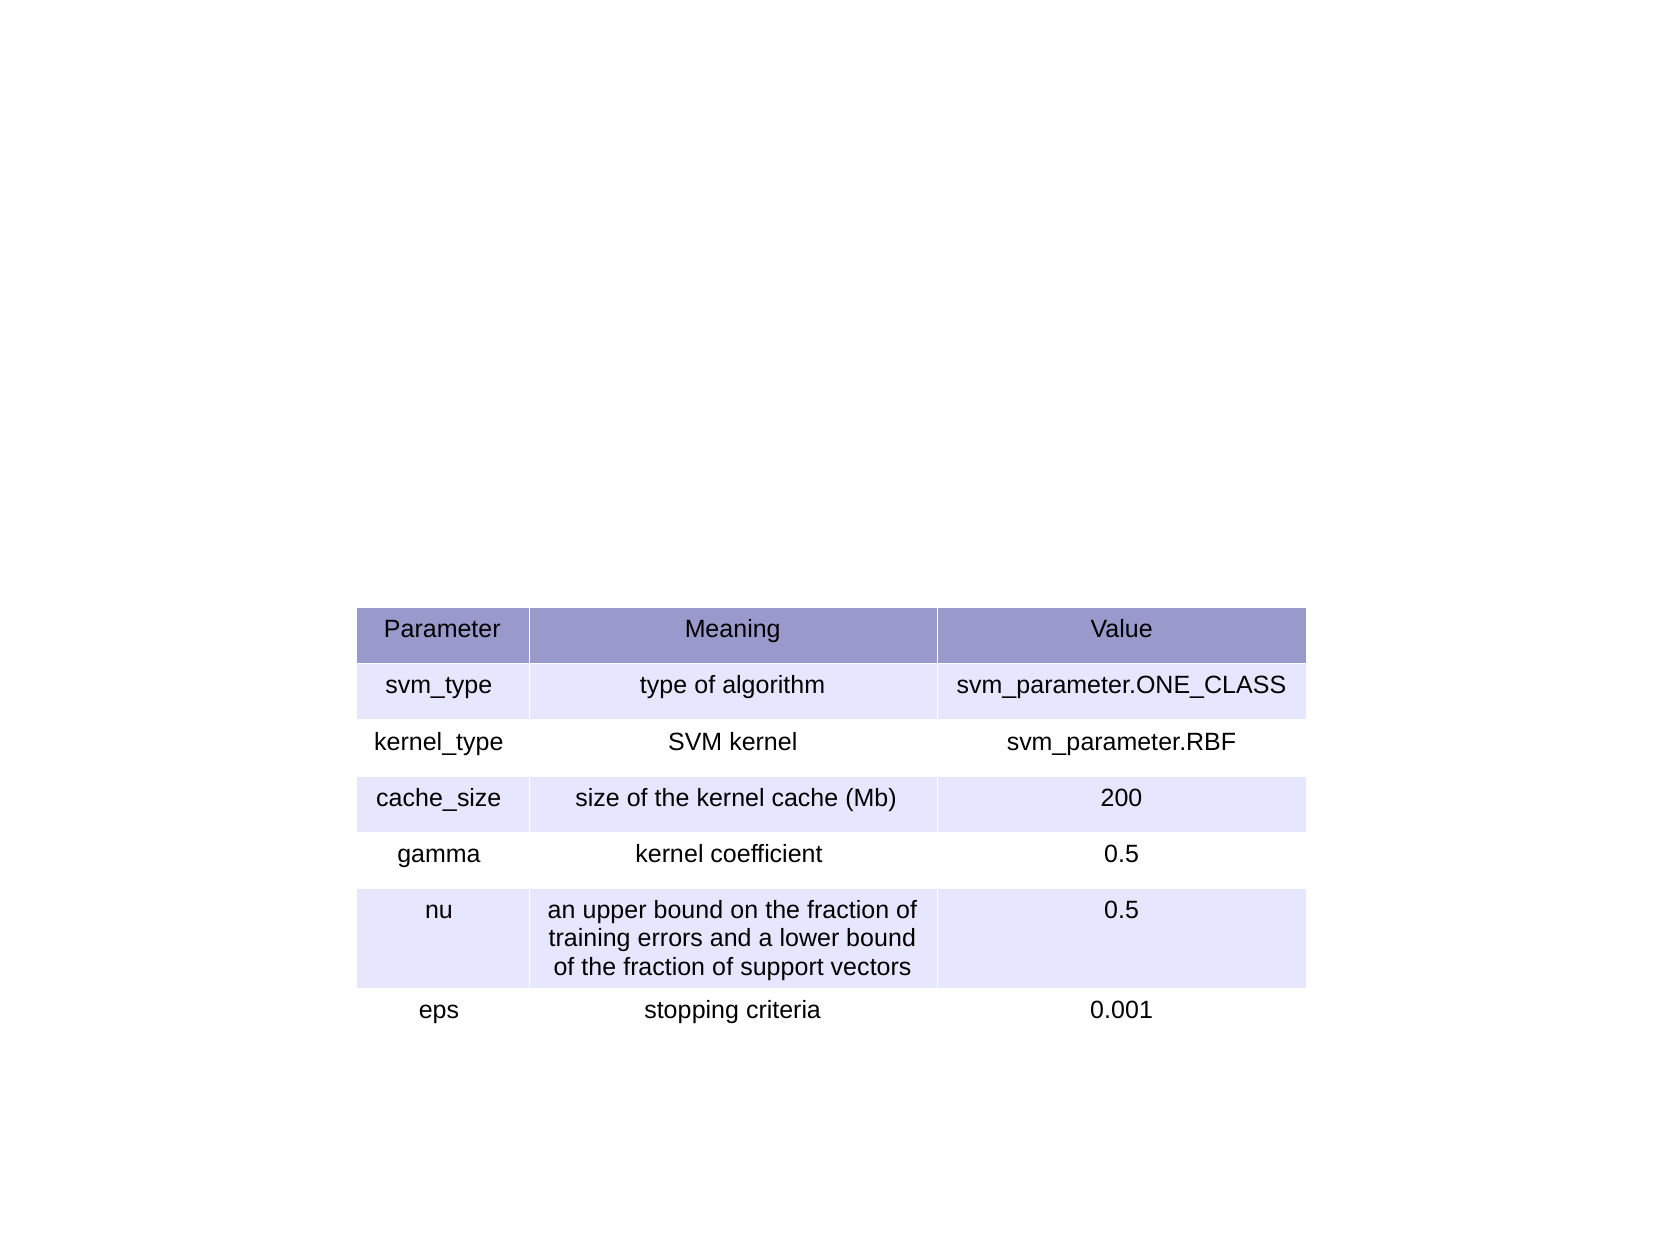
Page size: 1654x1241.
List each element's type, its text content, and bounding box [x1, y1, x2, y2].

table_cell kernel_type [357, 720, 529, 776]
table_cell kernel coefficient [530, 833, 937, 888]
table_cell cache_size [357, 777, 529, 832]
table_cell SVM kernel [530, 720, 937, 776]
table_cell svm_parameter.ONE_CLASS [938, 664, 1306, 719]
table_cell stopping criteria [530, 989, 937, 1044]
table_cell 200 [938, 777, 1306, 832]
table_cell 0.5 [938, 833, 1306, 888]
table_header Meaning [530, 608, 937, 663]
table_cell an upper bound on the fraction of training errors and a lower bound of the fraction of support vectors [530, 889, 937, 988]
table_cell nu [357, 889, 529, 988]
table_cell svm_type [357, 664, 529, 719]
table_cell 0.5 [938, 889, 1306, 988]
table_cell gamma [357, 833, 529, 888]
table_cell 0.001 [938, 989, 1306, 1044]
table_cell size of the kernel cache (Mb) [530, 777, 937, 832]
table_cell svm_parameter.RBF [938, 720, 1306, 776]
table_header Value [938, 608, 1306, 663]
table_cell type of algorithm [530, 664, 937, 719]
table_header Parameter [357, 608, 529, 663]
table_cell eps [357, 989, 529, 1044]
